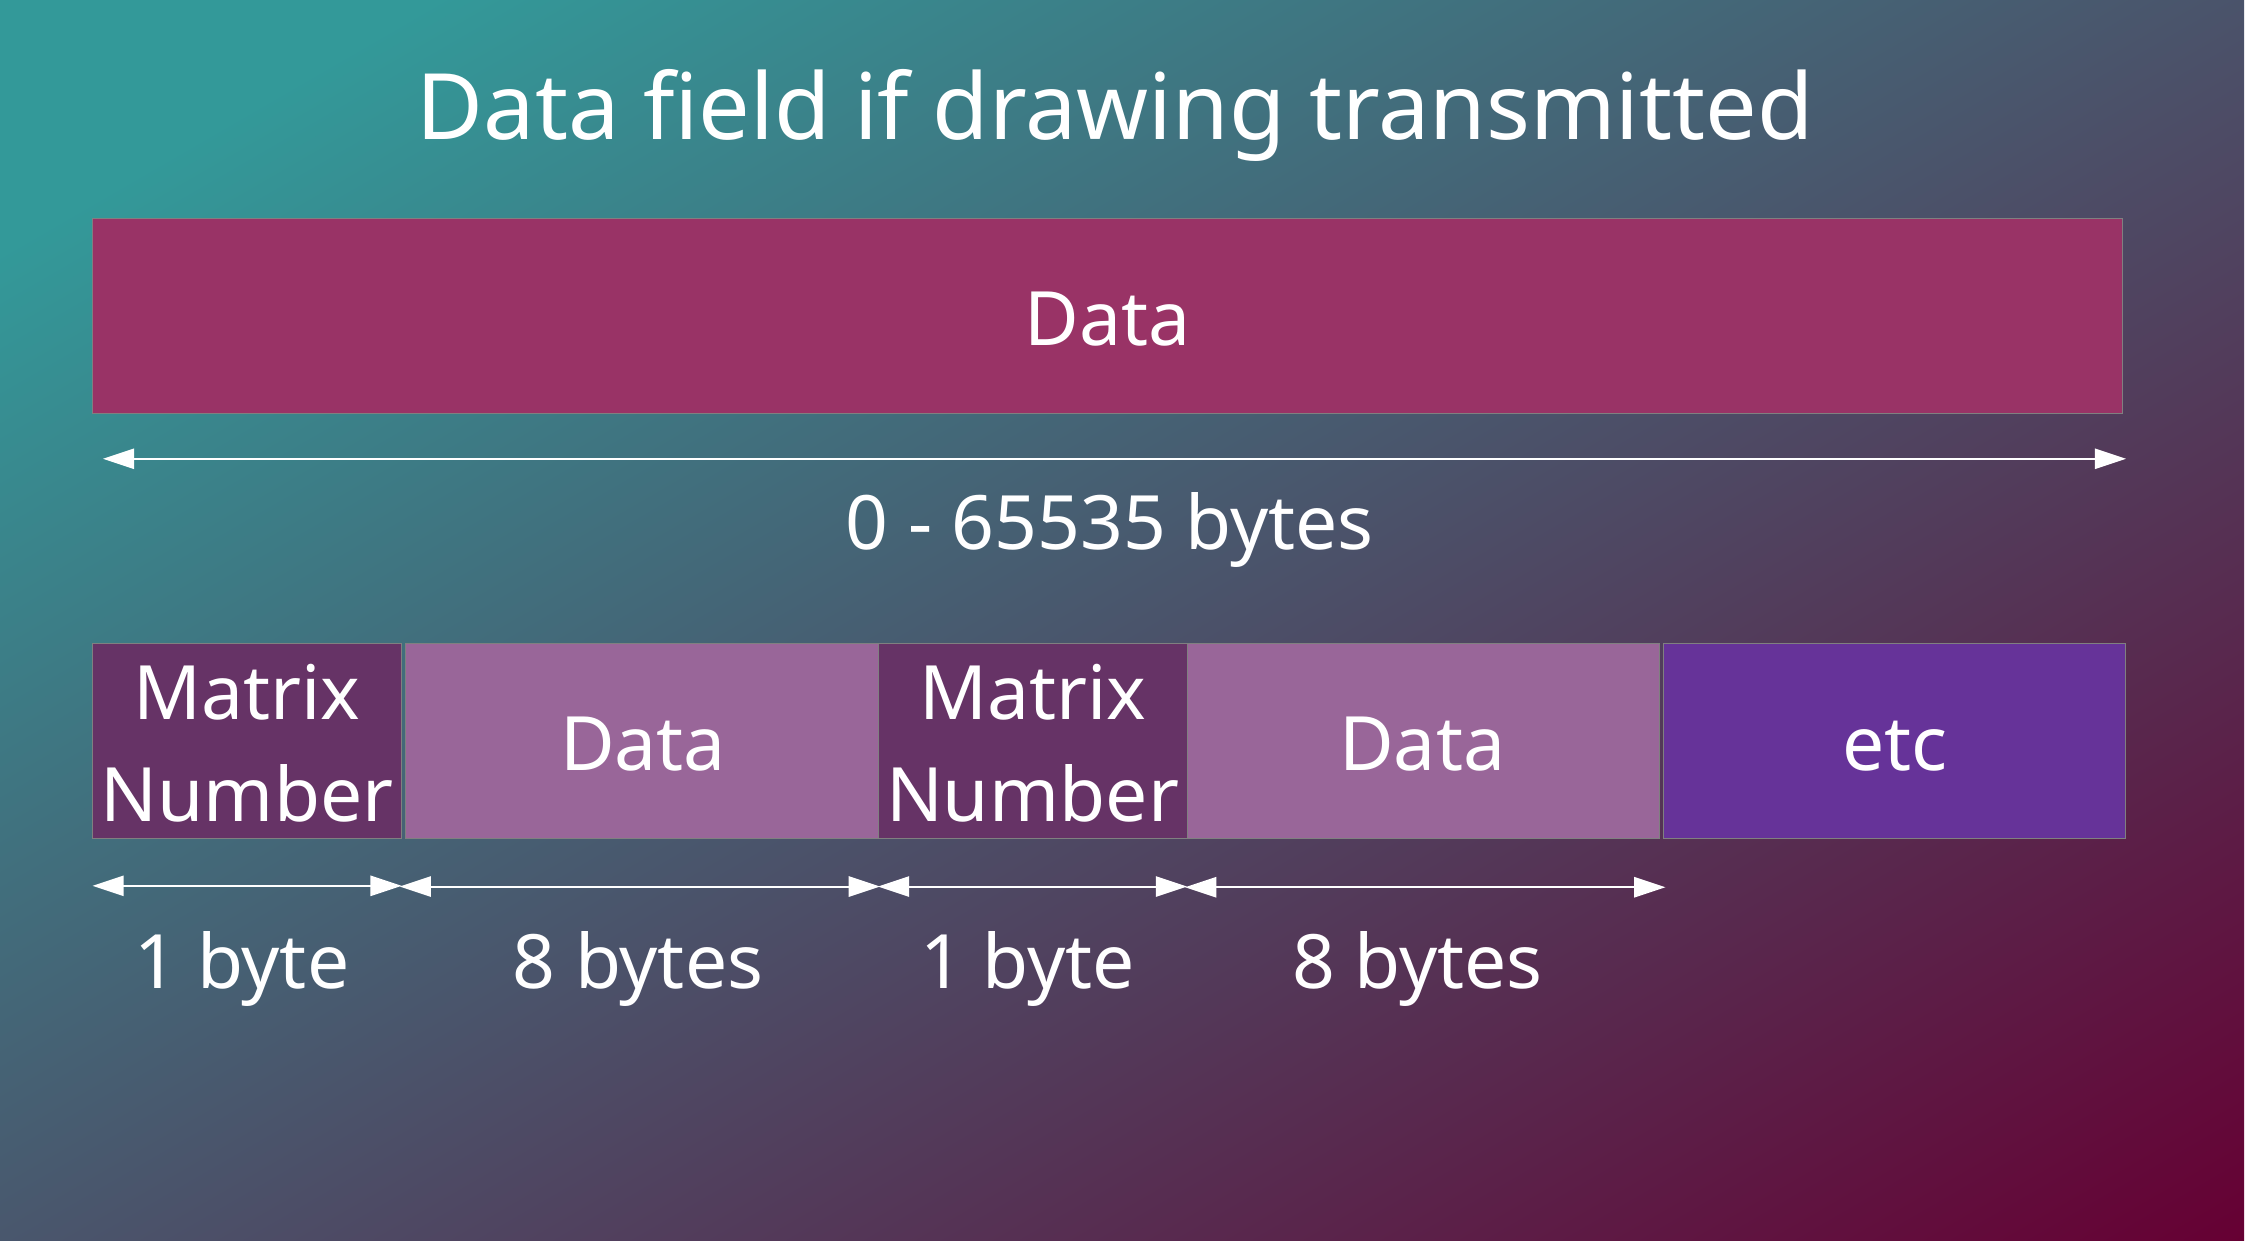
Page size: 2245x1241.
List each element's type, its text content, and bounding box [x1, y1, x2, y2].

text_box 8 bytes [417, 901, 859, 1017]
text_box 0 - 65535 bytes [814, 461, 1406, 567]
text_box 1 byte [100, 900, 384, 1016]
text_box Matrix Number [878, 643, 1188, 839]
text_box etc [1663, 643, 2126, 839]
text_box 1 byte [885, 901, 1170, 1017]
text_box Matrix Number [92, 643, 402, 839]
text_box Data [1188, 643, 1660, 839]
text_box 8 bytes [1197, 901, 1638, 1017]
text_box Data field if drawing transmitted [330, 0, 1902, 215]
text_box Data [405, 643, 878, 839]
text_box Data [92, 218, 2123, 414]
